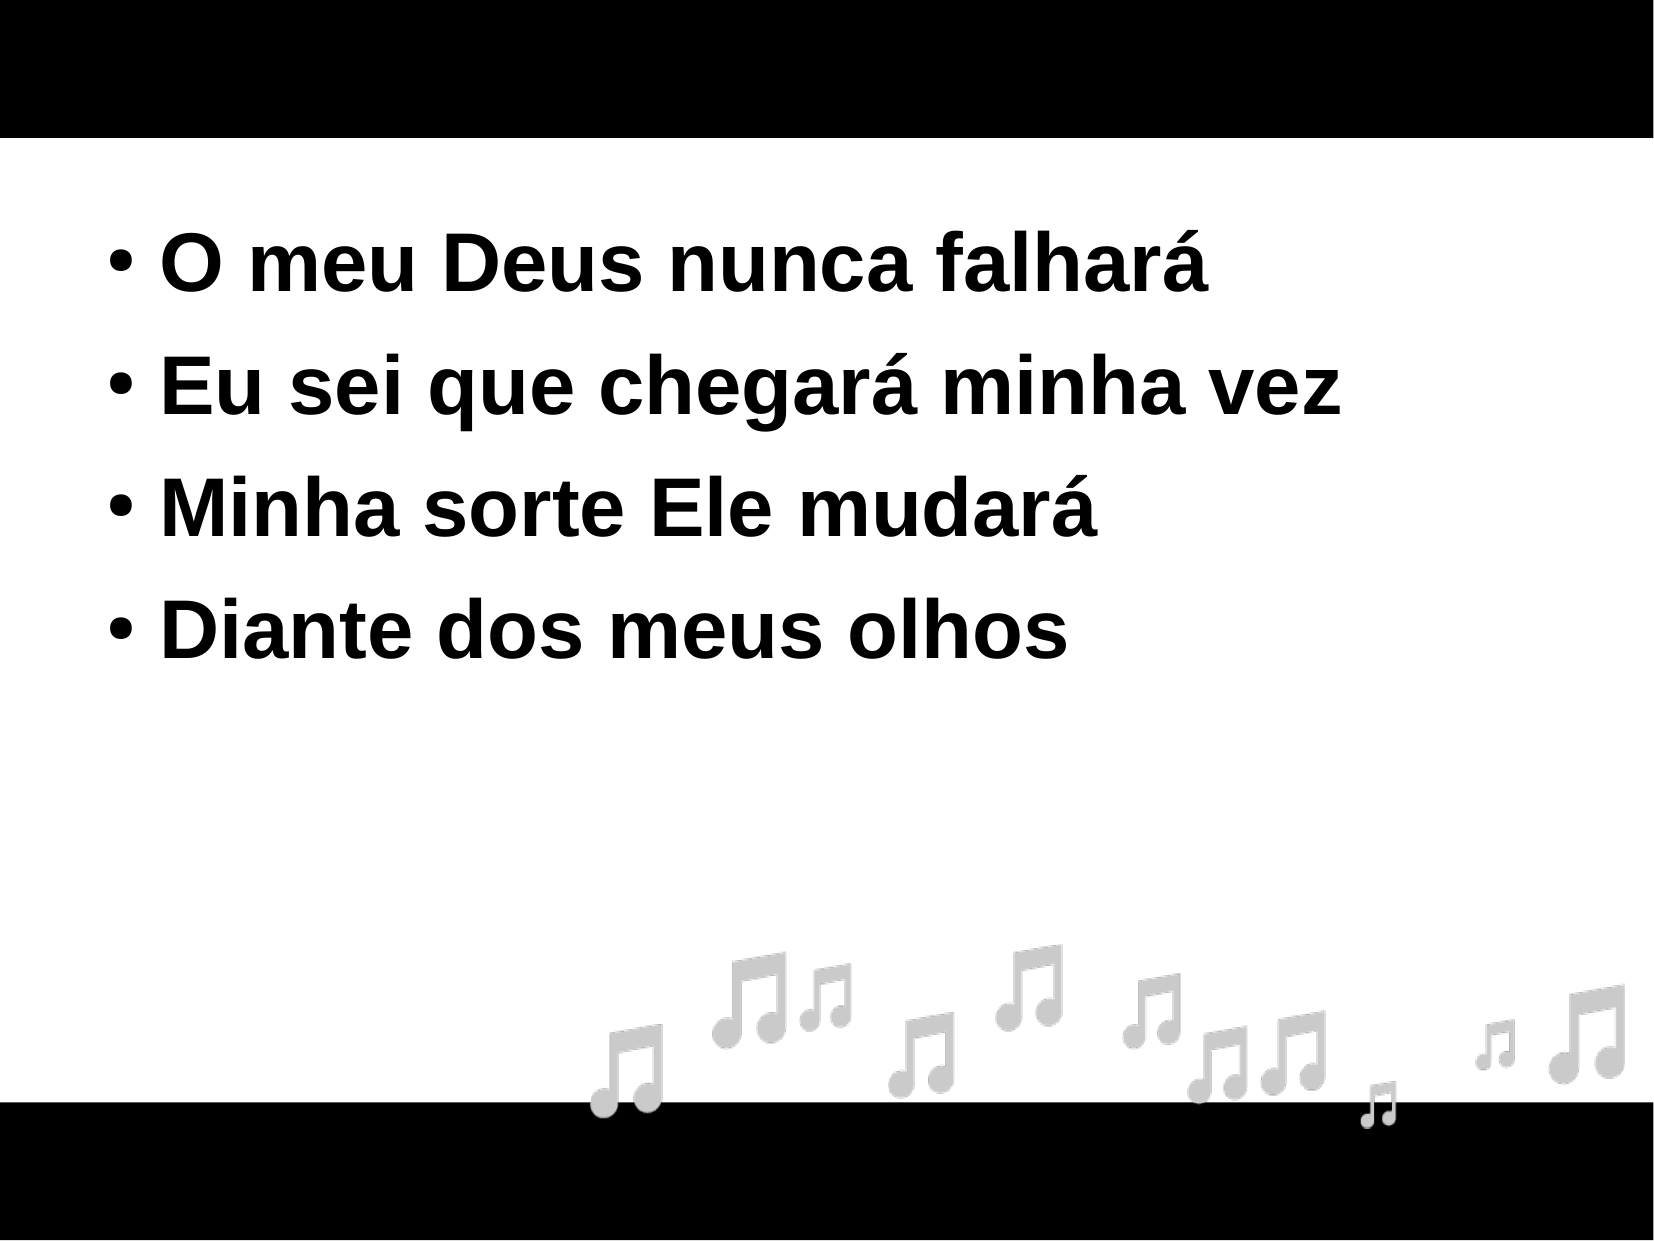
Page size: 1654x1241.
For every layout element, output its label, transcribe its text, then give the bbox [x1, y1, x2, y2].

list O meu Deus nunca falhará Eu sei que chegará minha vez Minha sorte Ele mudará Diante dos meus olhos [88, 216, 1625, 1004]
